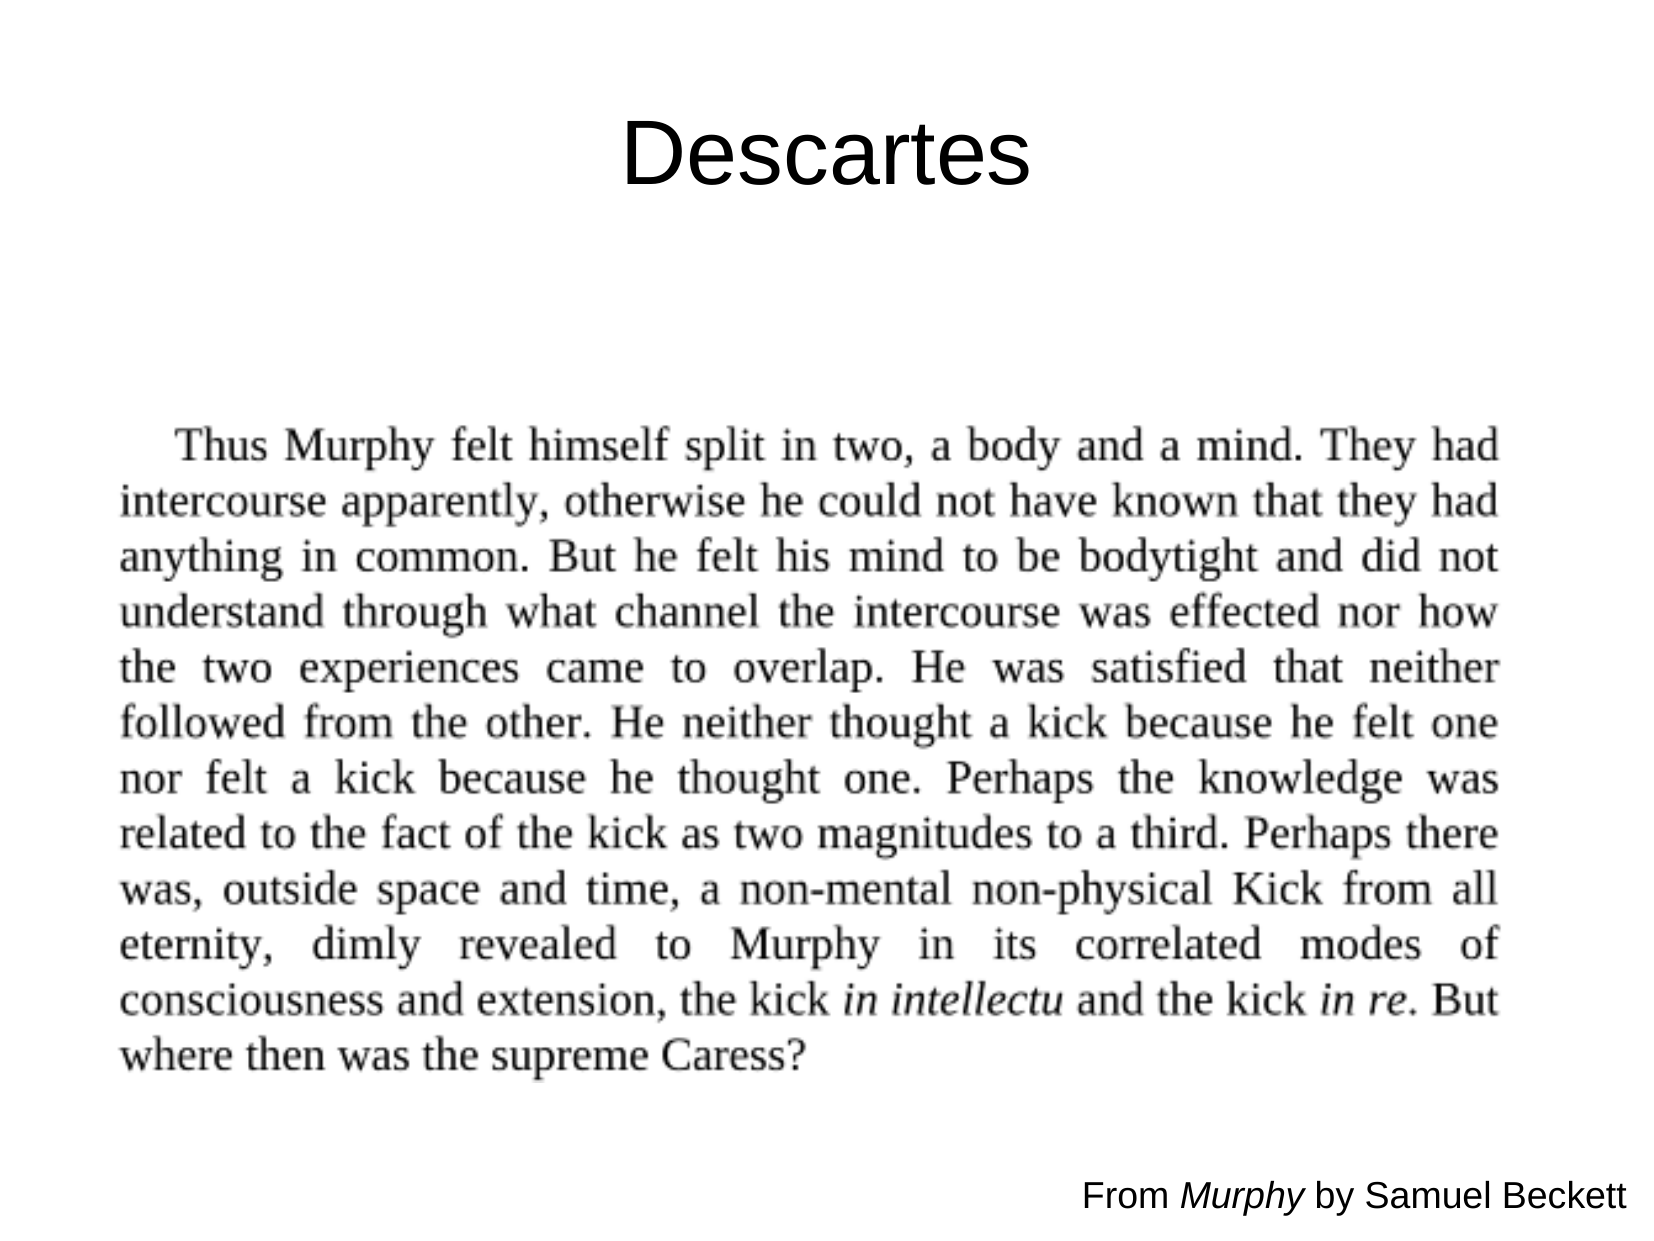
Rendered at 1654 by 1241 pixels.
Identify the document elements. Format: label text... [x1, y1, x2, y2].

title Descartes [82, 49, 1571, 257]
text_box From Murphy by Samuel Beckett [1067, 1166, 1643, 1224]
picture [82, 382, 1538, 1083]
